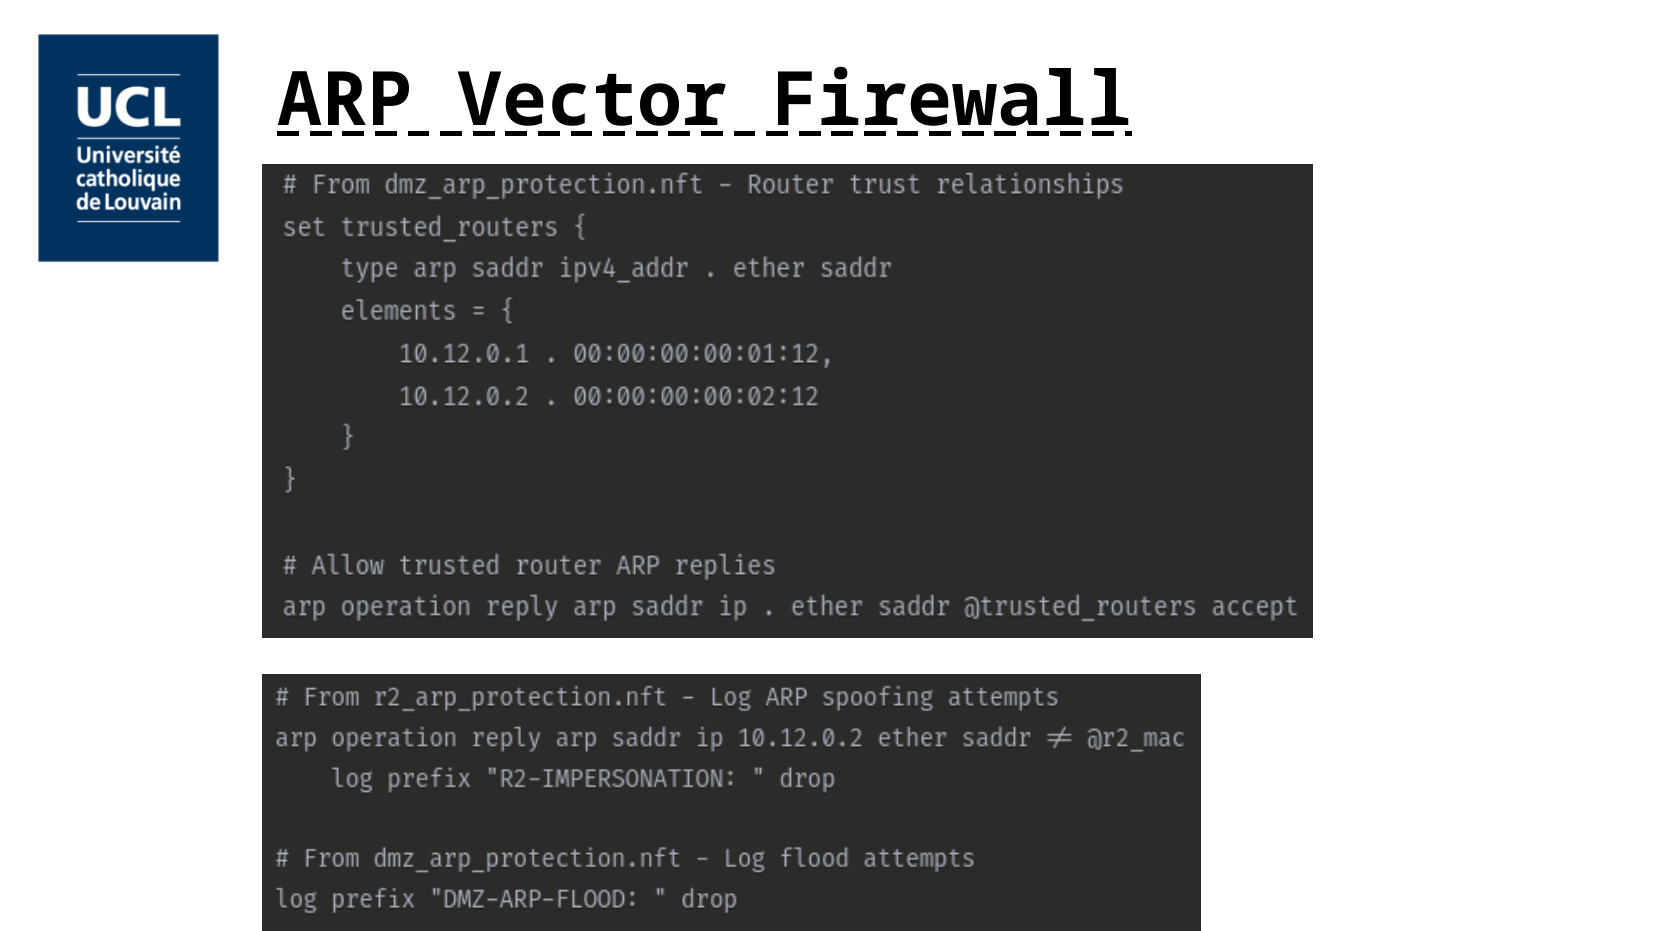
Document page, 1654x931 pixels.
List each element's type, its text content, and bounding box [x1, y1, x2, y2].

picture [262, 164, 1313, 638]
text_box ARP Vector Firewall Mitigation [262, 37, 1463, 128]
picture [262, 674, 1201, 931]
picture [37, 33, 221, 263]
